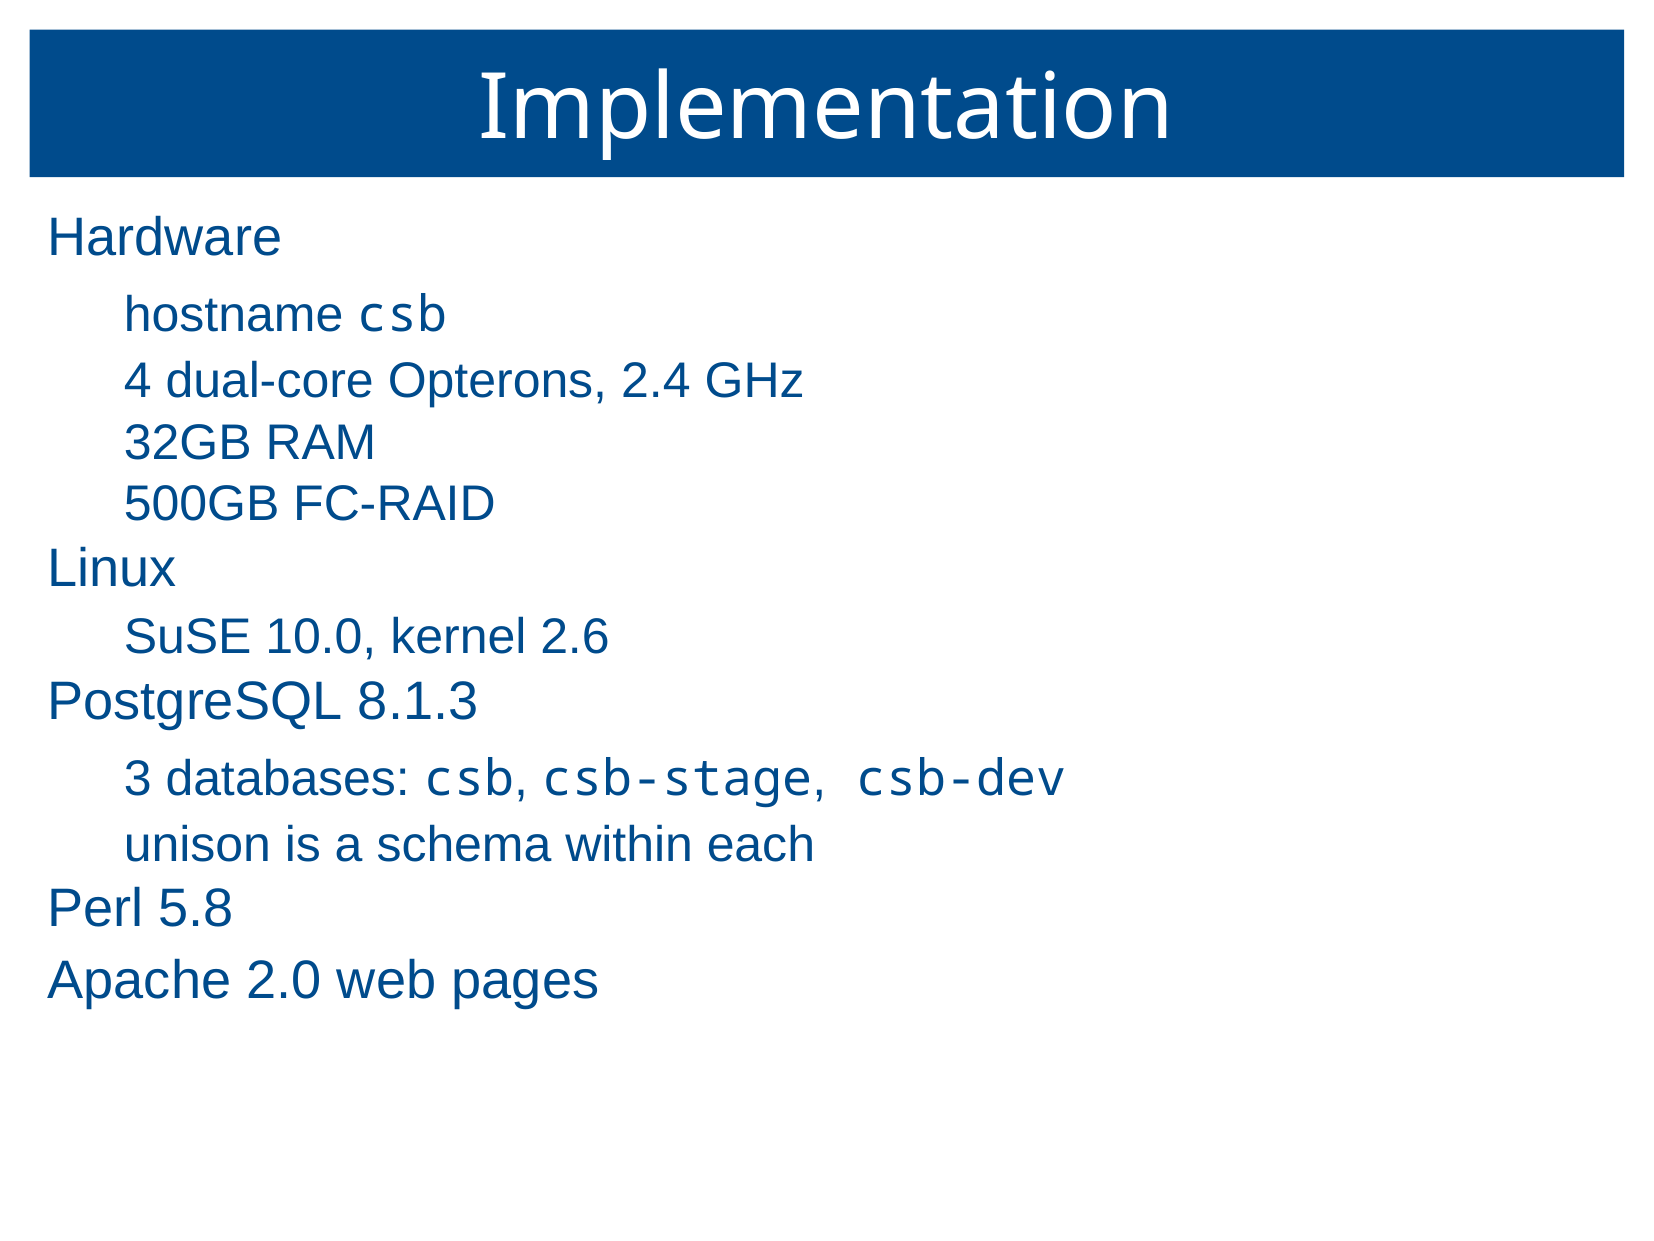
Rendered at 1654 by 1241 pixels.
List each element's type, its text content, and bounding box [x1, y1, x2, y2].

title Implementation [29, 29, 1625, 178]
list Hardware hostname csb 4 dual-core Opterons, 2.4 GHz 32GB RAM 500GB FC-RAID Linux SuSE 10.0, kernel 2.6 PostgreSQL 8.1.3 3 databases: csb, csb-stage, csb-dev unison is a schema within each Perl 5.8 Apache 2.0 web pages [29, 206, 1625, 1152]
